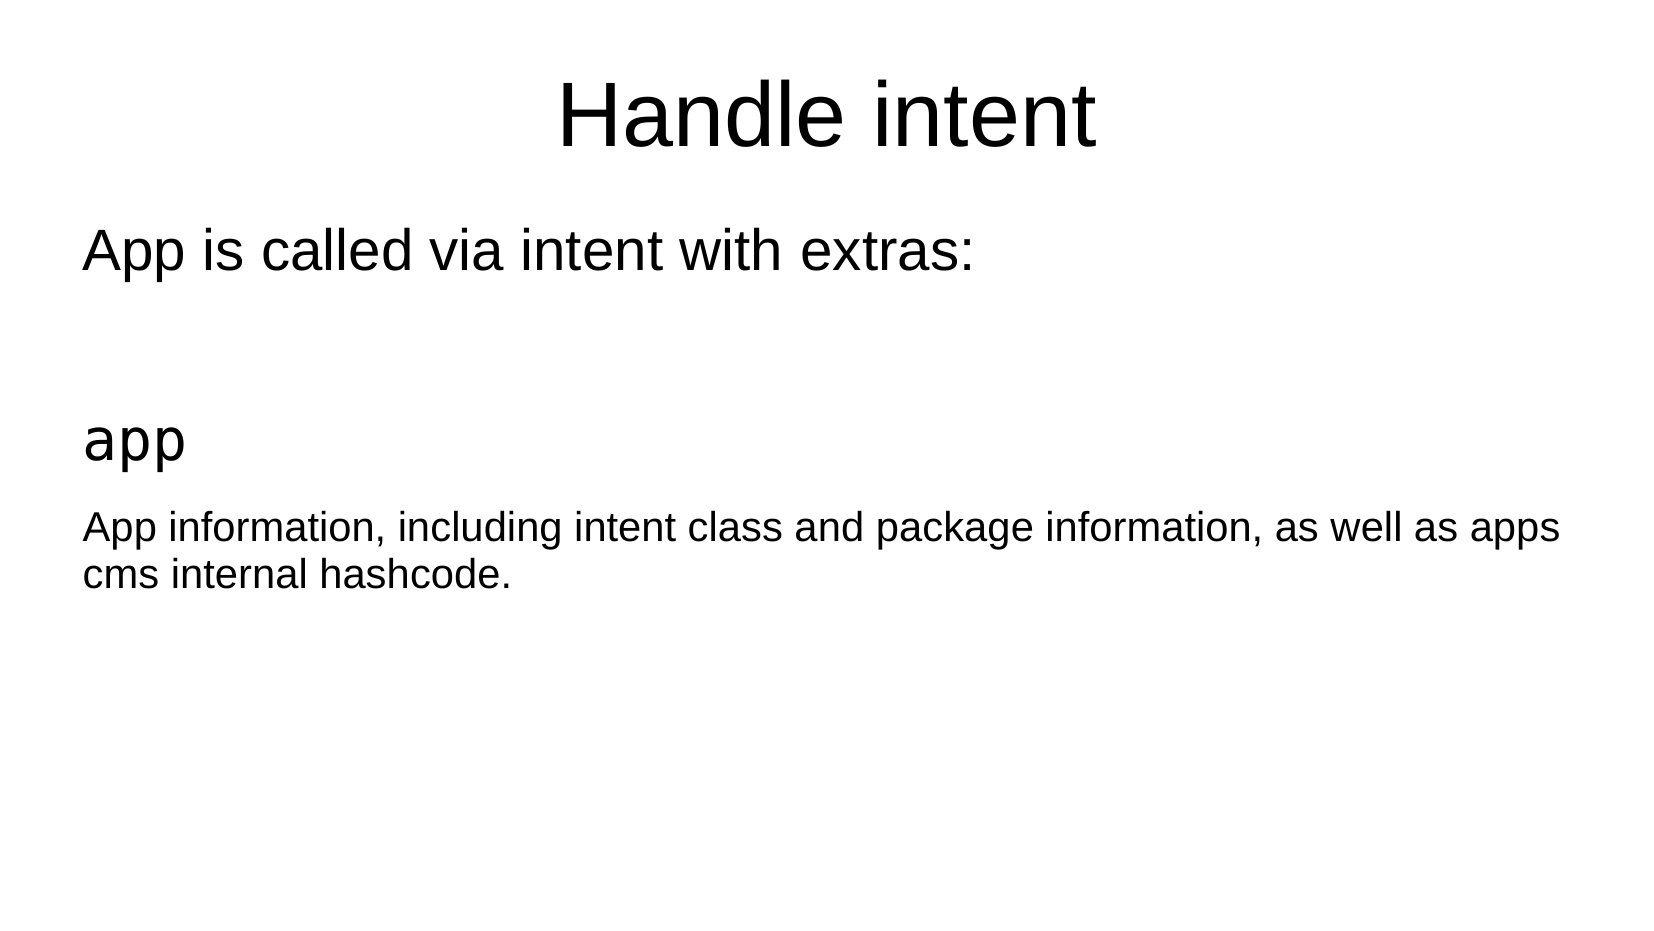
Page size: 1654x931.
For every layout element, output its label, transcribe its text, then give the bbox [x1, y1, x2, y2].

list App is called via intent with extras: app App information, including intent class and package information, as well as apps cms internal hashcode. [82, 217, 1571, 758]
title Handle intent [82, 37, 1571, 193]
